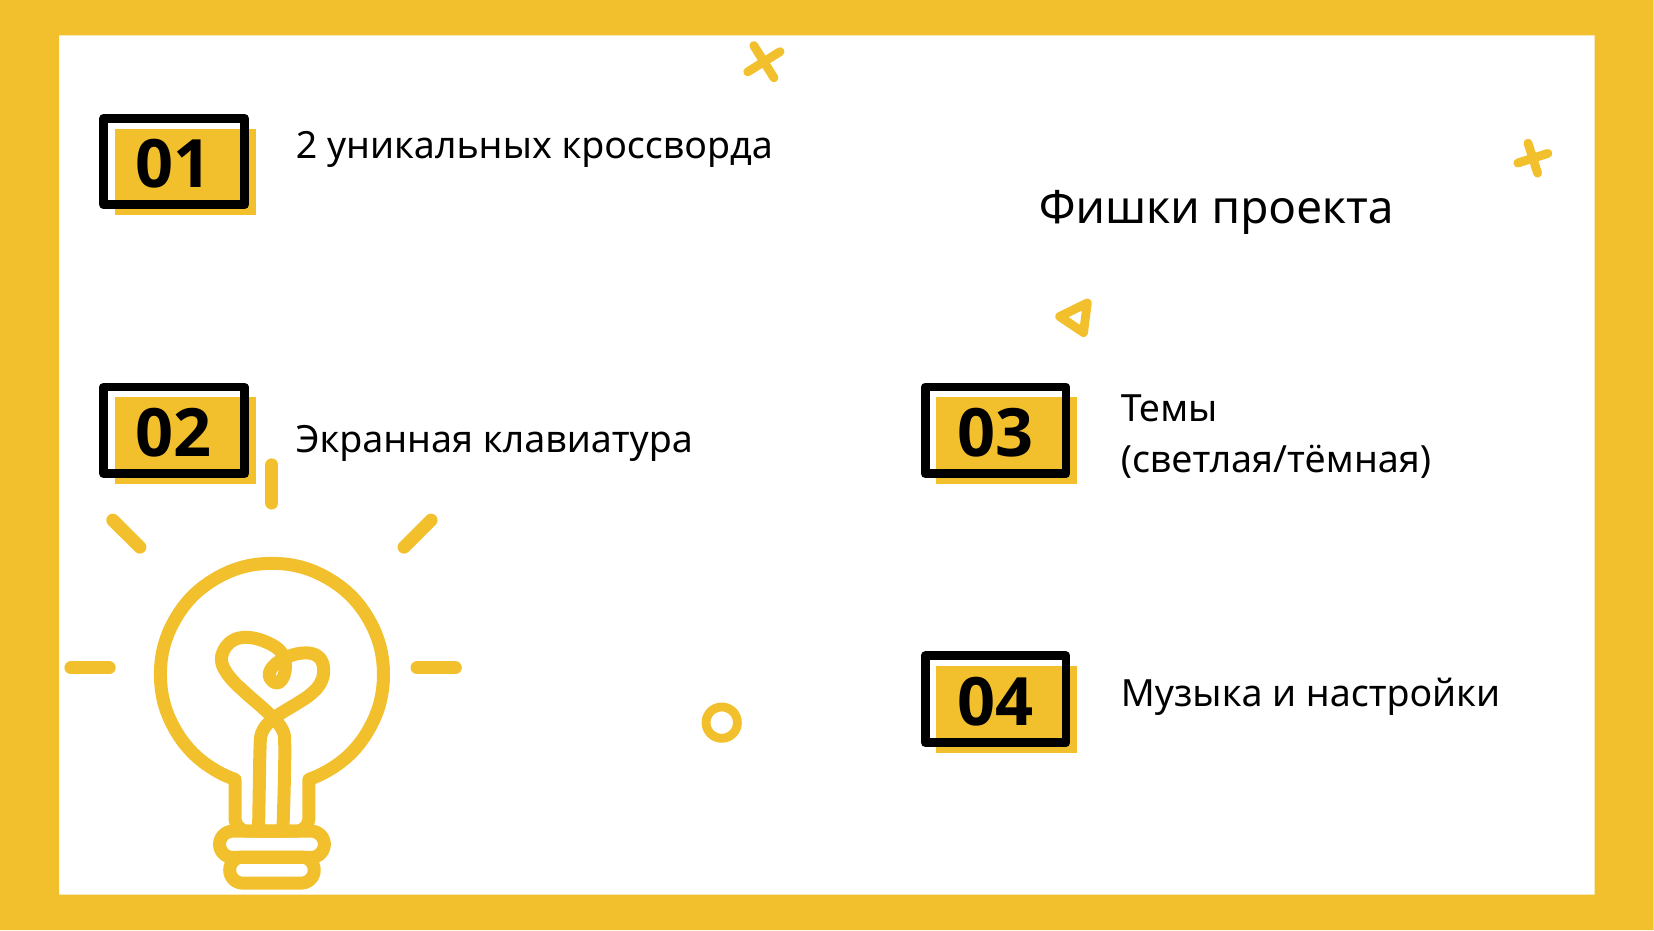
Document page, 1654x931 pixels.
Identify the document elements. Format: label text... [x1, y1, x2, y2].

list Музыка и настройки [1050, 666, 1535, 885]
list 2 уникальных кроссворда [225, 118, 822, 338]
title Фишки проекта [868, 37, 1577, 374]
list Экранная клавиатура [225, 412, 822, 632]
list Темы (светлая/тёмная) [1050, 381, 1535, 601]
